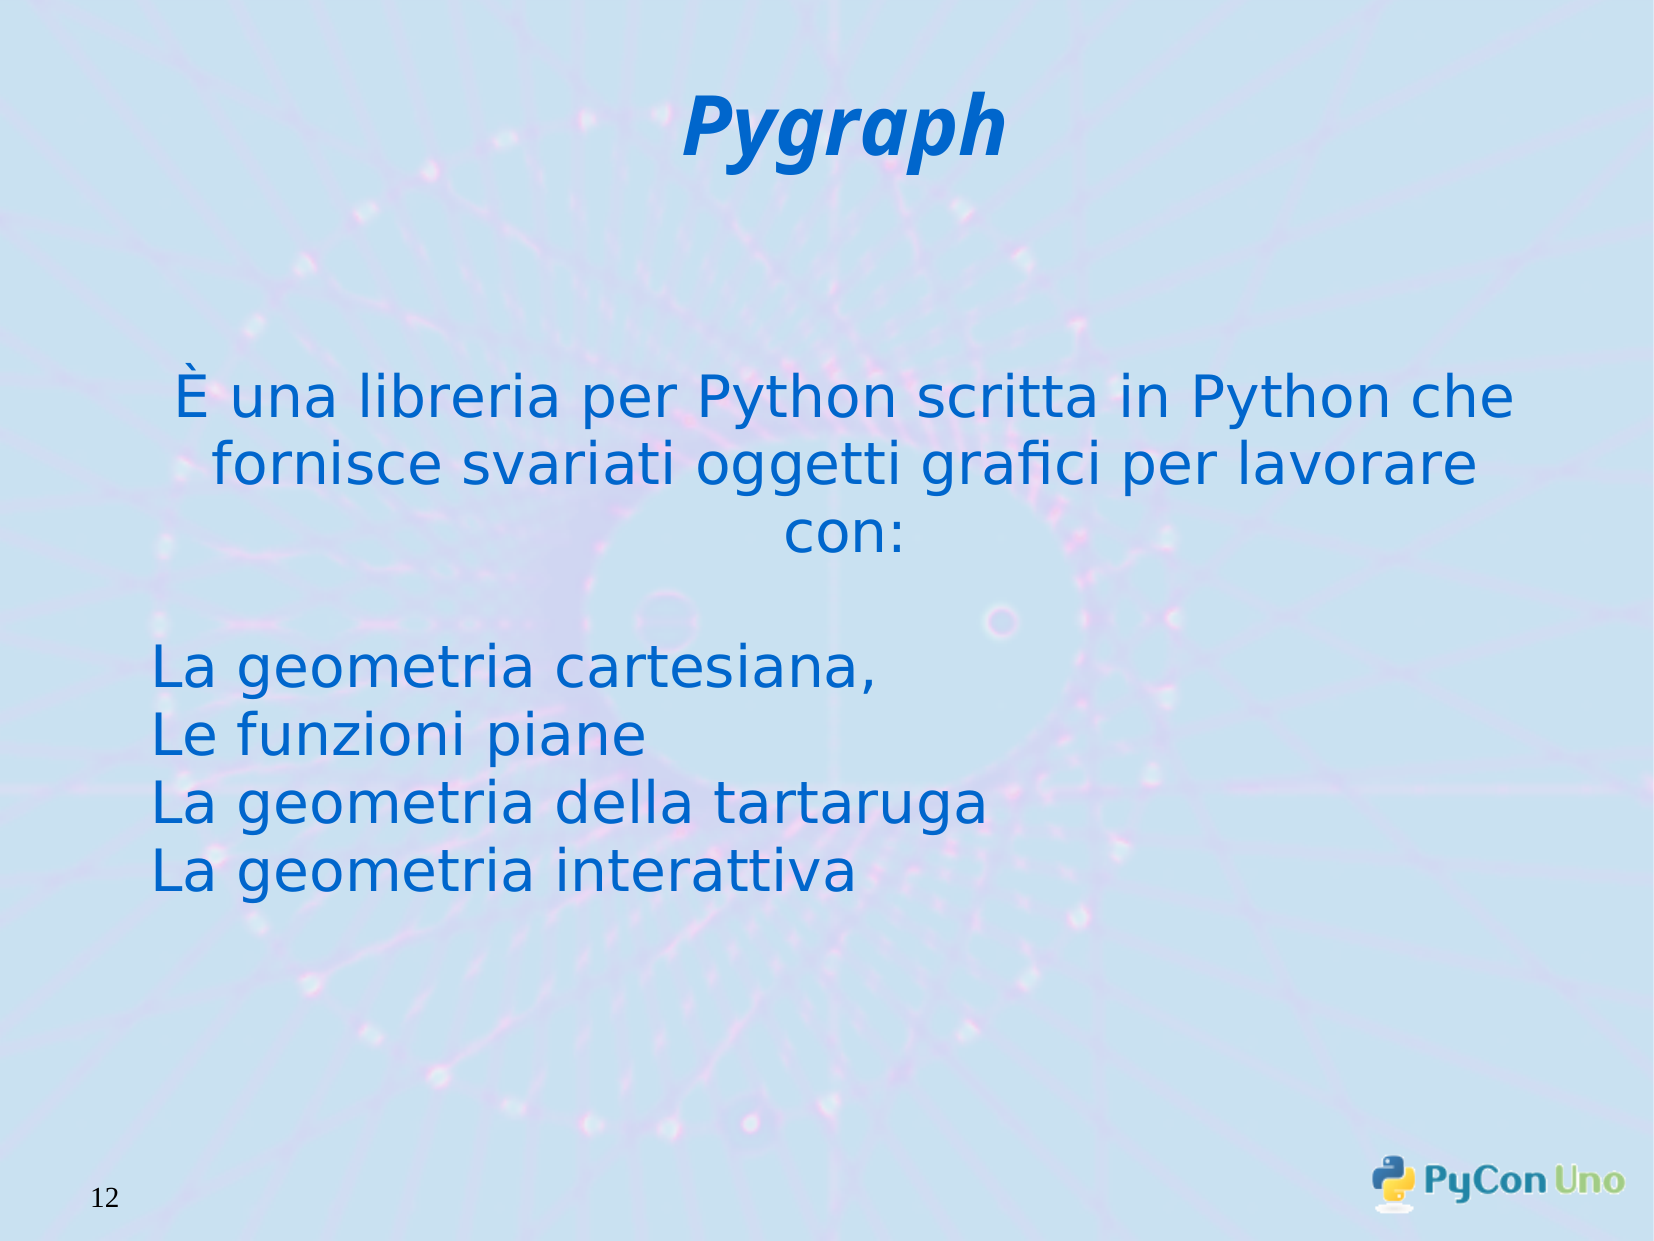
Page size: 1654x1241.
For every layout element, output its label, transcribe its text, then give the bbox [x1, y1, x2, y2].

title Pygraph [139, 19, 1552, 227]
picture [0, 0, 1654, 1241]
subtitle È una libreria per Python scritta in Python che fornisce svariati oggetti grafici per lavorare con: La geometria cartesiana, Le funzioni piane La geometria della tartaruga La geometria interattiva [150, 282, 1541, 1064]
